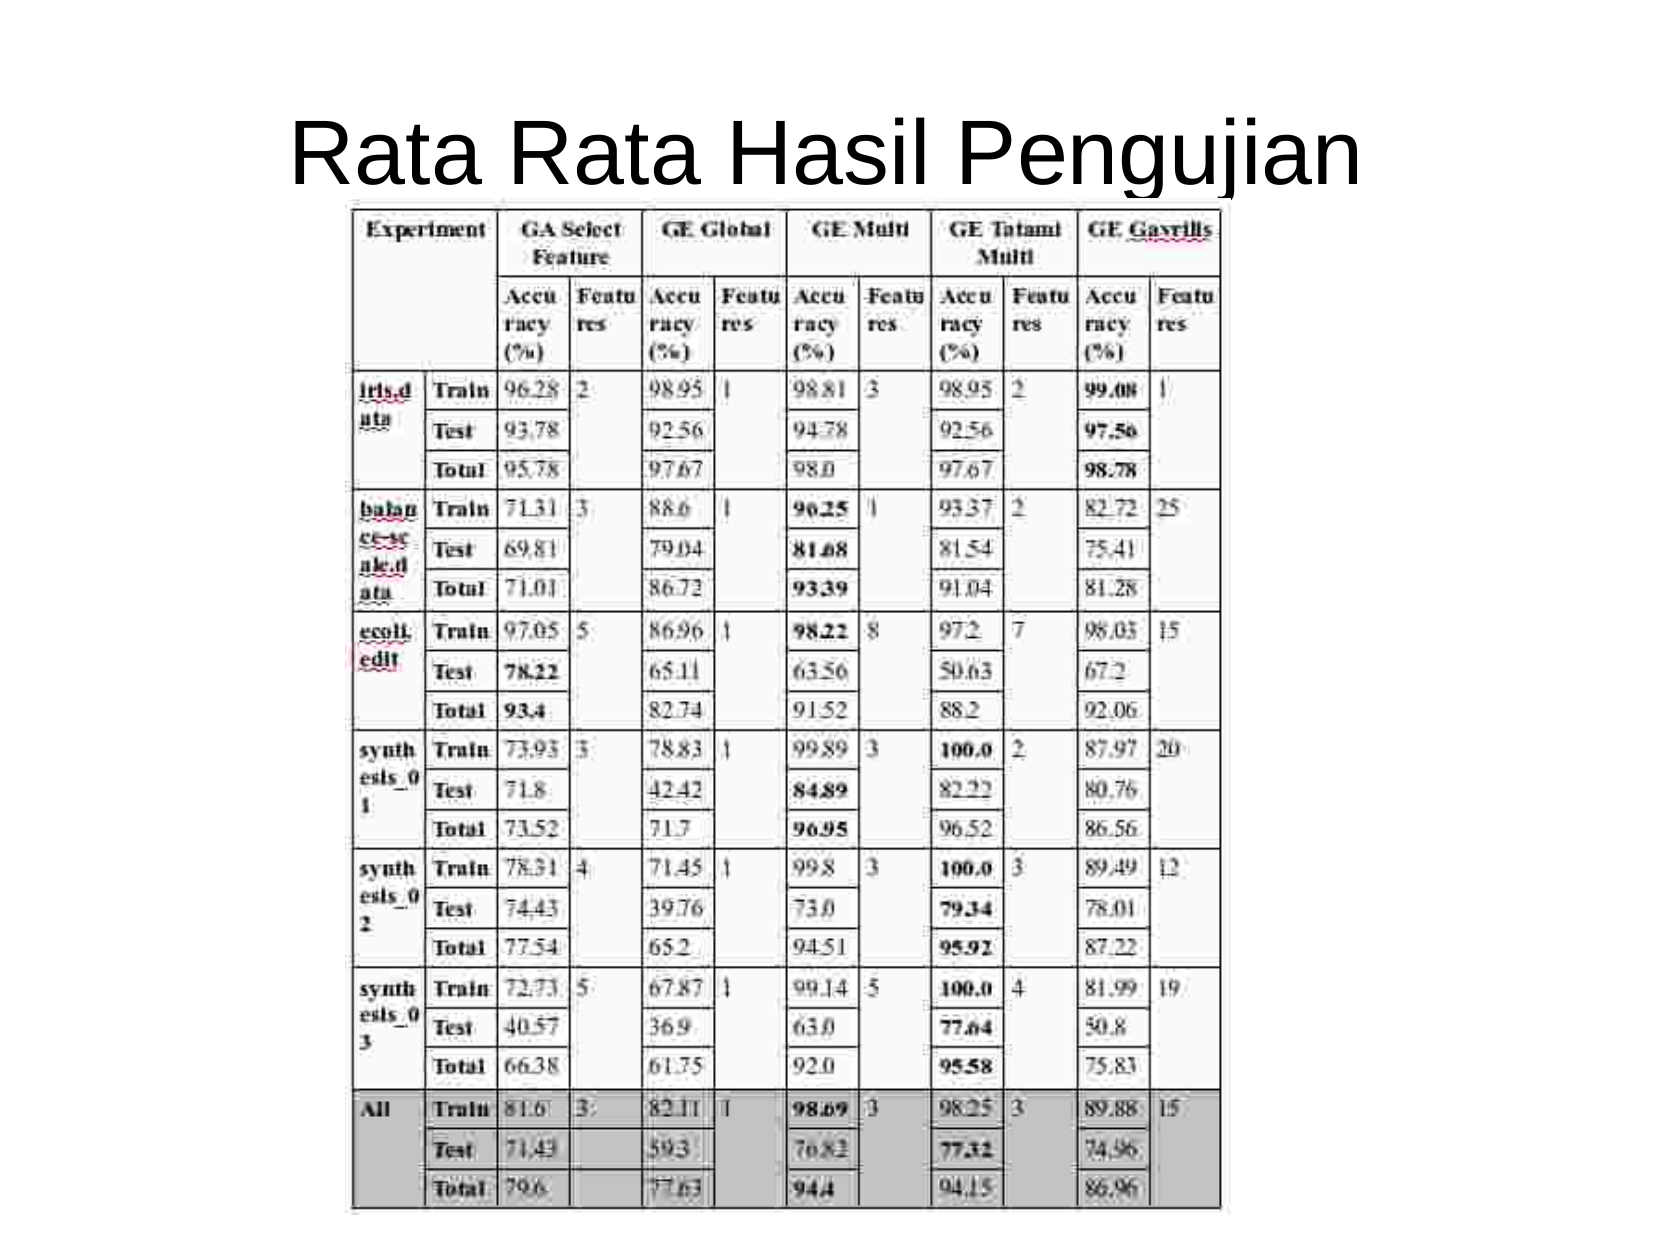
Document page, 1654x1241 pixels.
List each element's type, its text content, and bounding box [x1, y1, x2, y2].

title Rata Rata Hasil Pengujian [82, 49, 1571, 257]
picture [345, 198, 1231, 1216]
